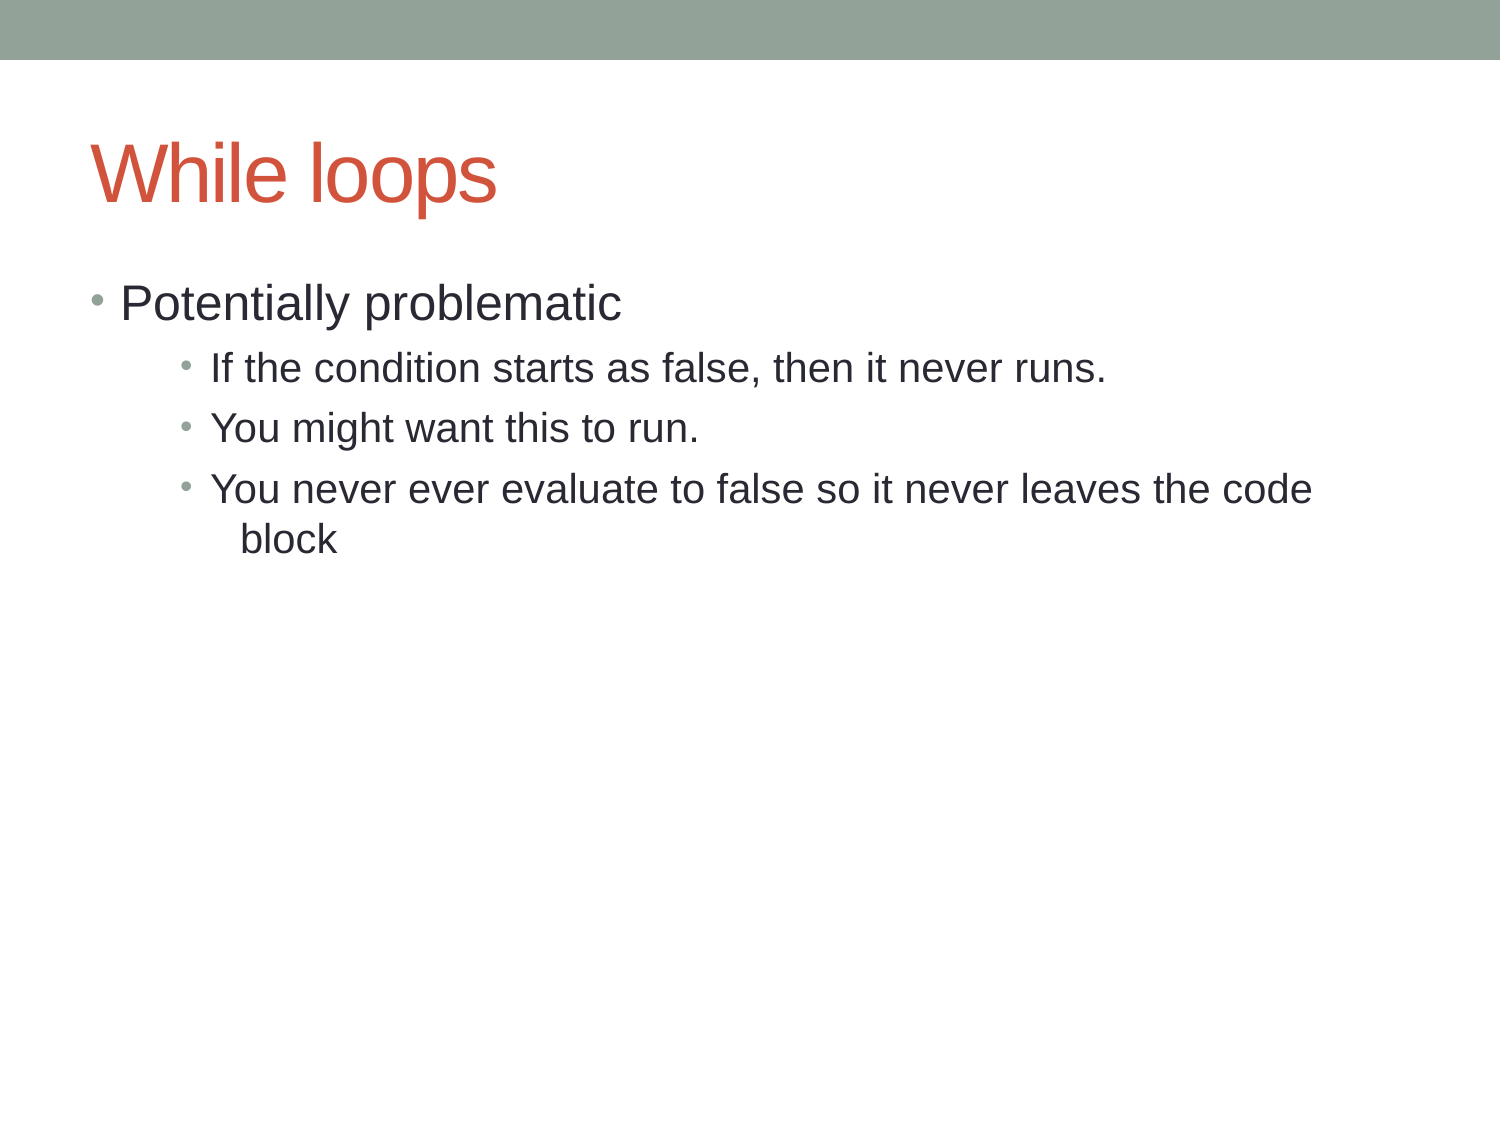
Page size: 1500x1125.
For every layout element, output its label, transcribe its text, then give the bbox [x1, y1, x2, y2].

list Potentially problematic If the condition starts as false, then it never runs. You might want this to run. You never ever evaluate to false so it never leaves the code block [75, 262, 1426, 1063]
title While loops [75, 87, 1426, 251]
